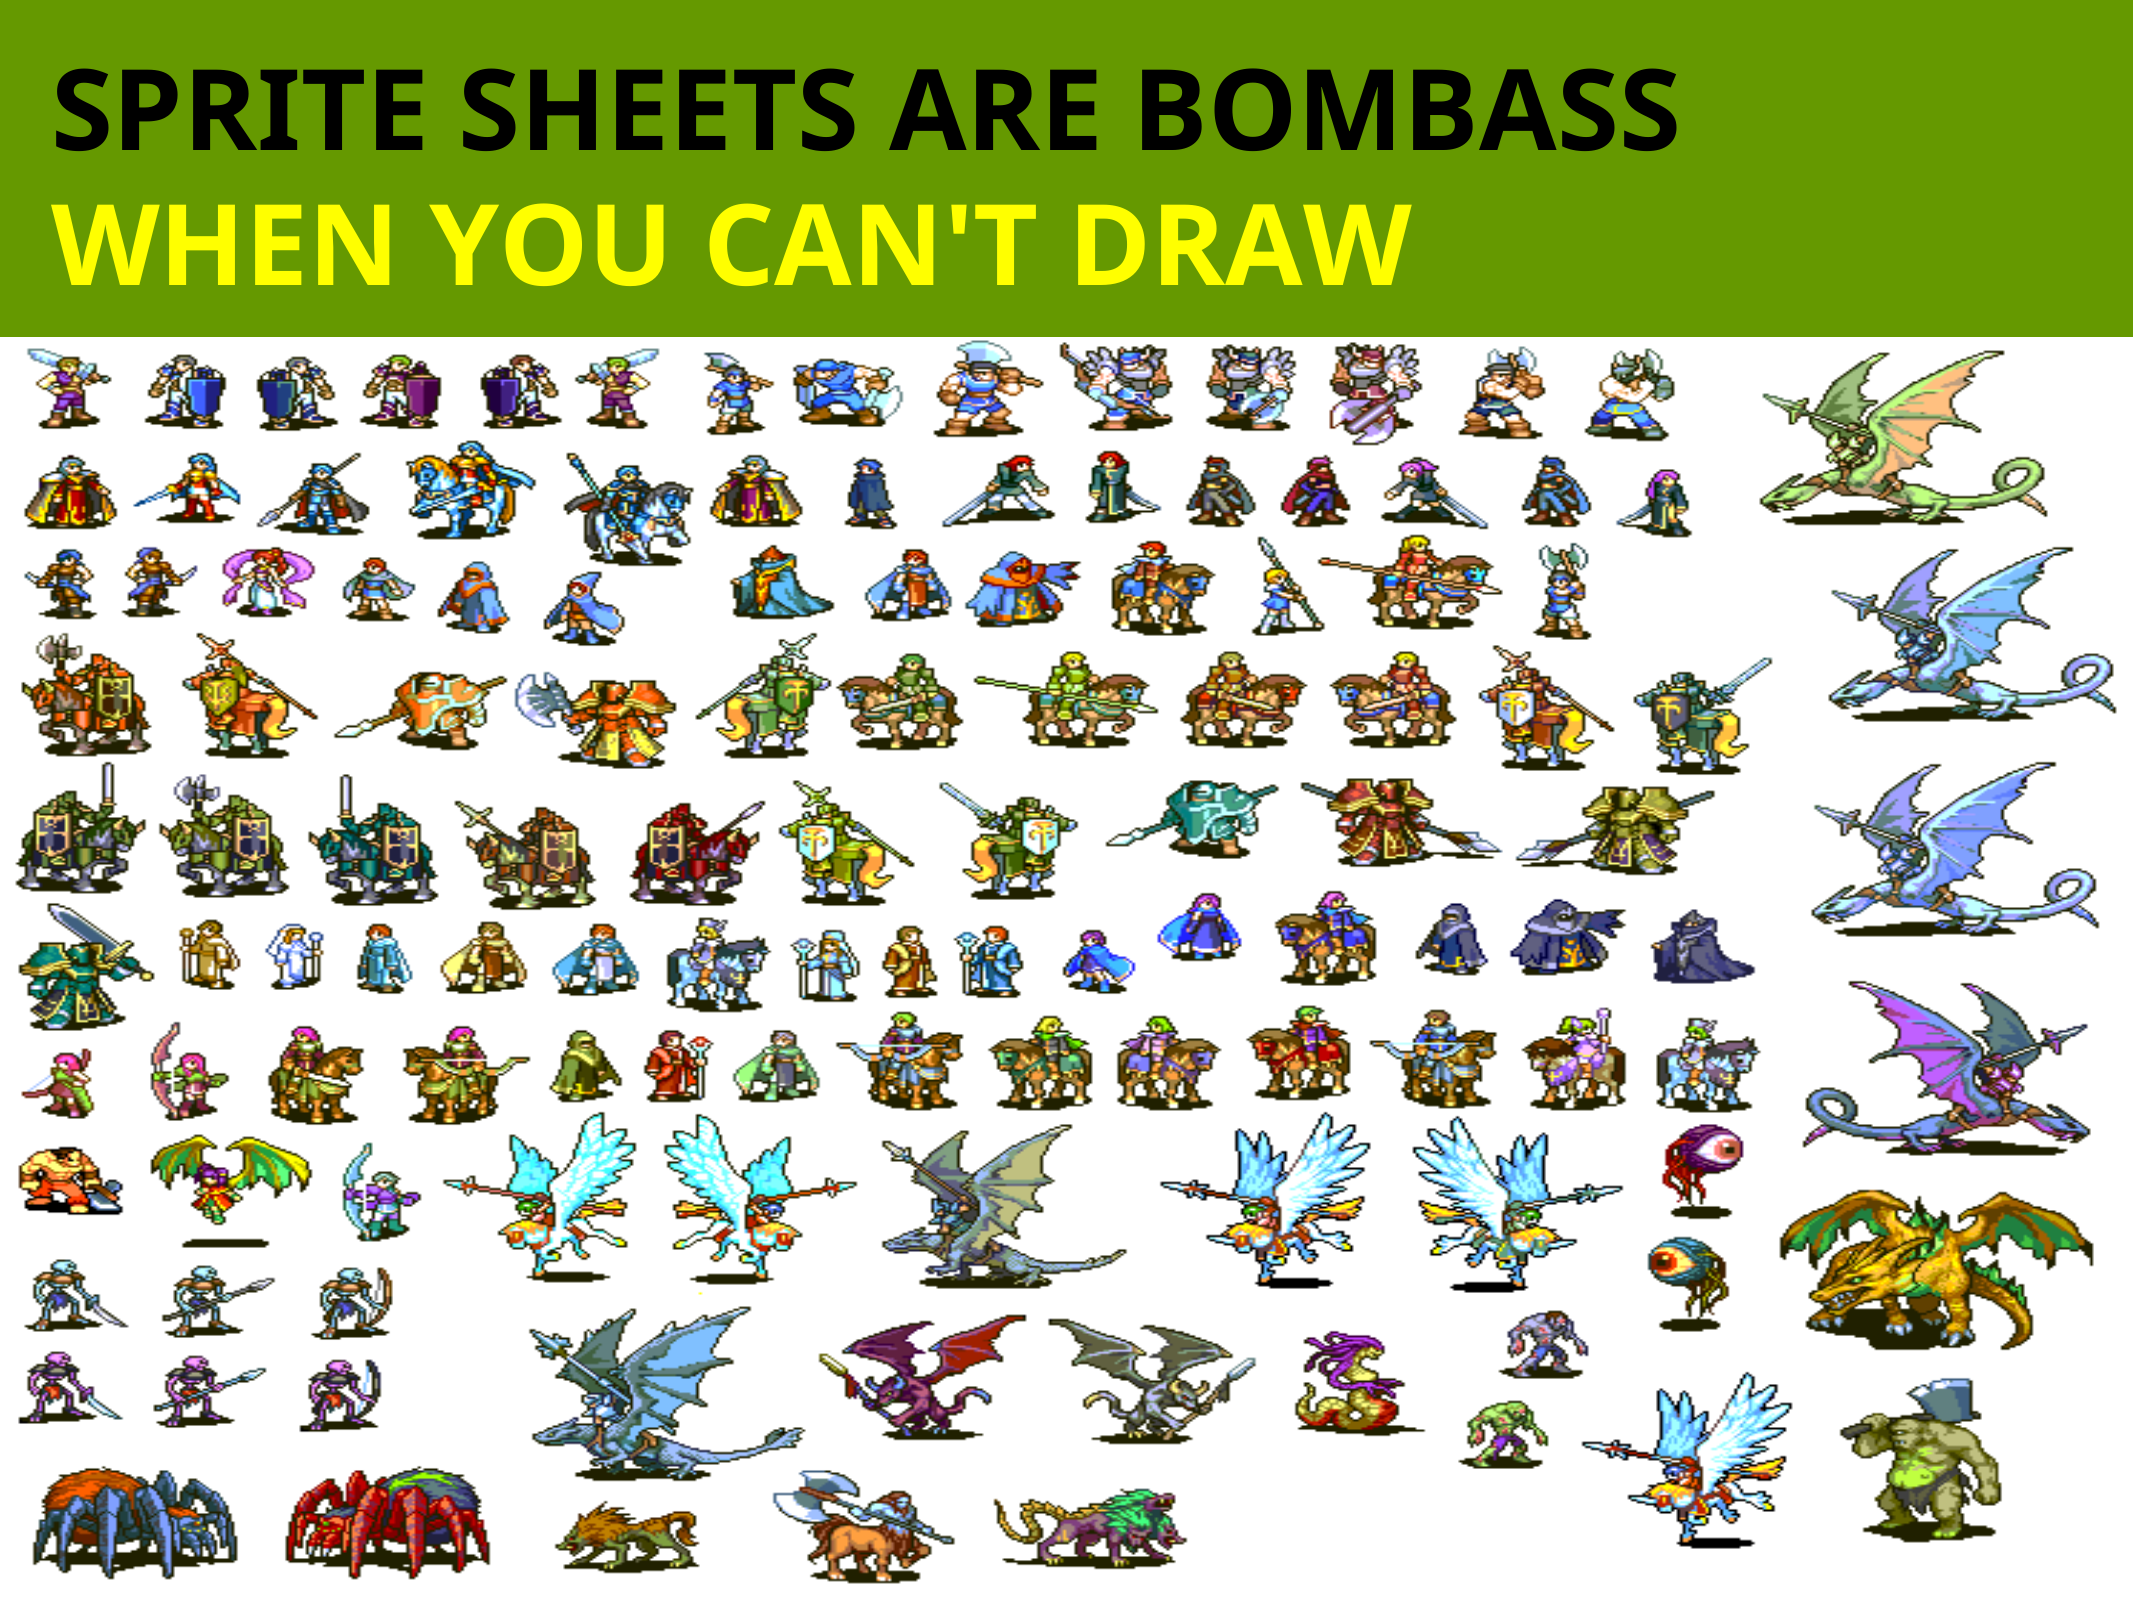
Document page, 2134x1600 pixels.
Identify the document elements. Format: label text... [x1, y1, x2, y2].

picture [0, 337, 2134, 1600]
text_box SPRITE SHEETS ARE BOMBASS WHEN YOU CAN'T DRAW [41, 37, 2101, 337]
